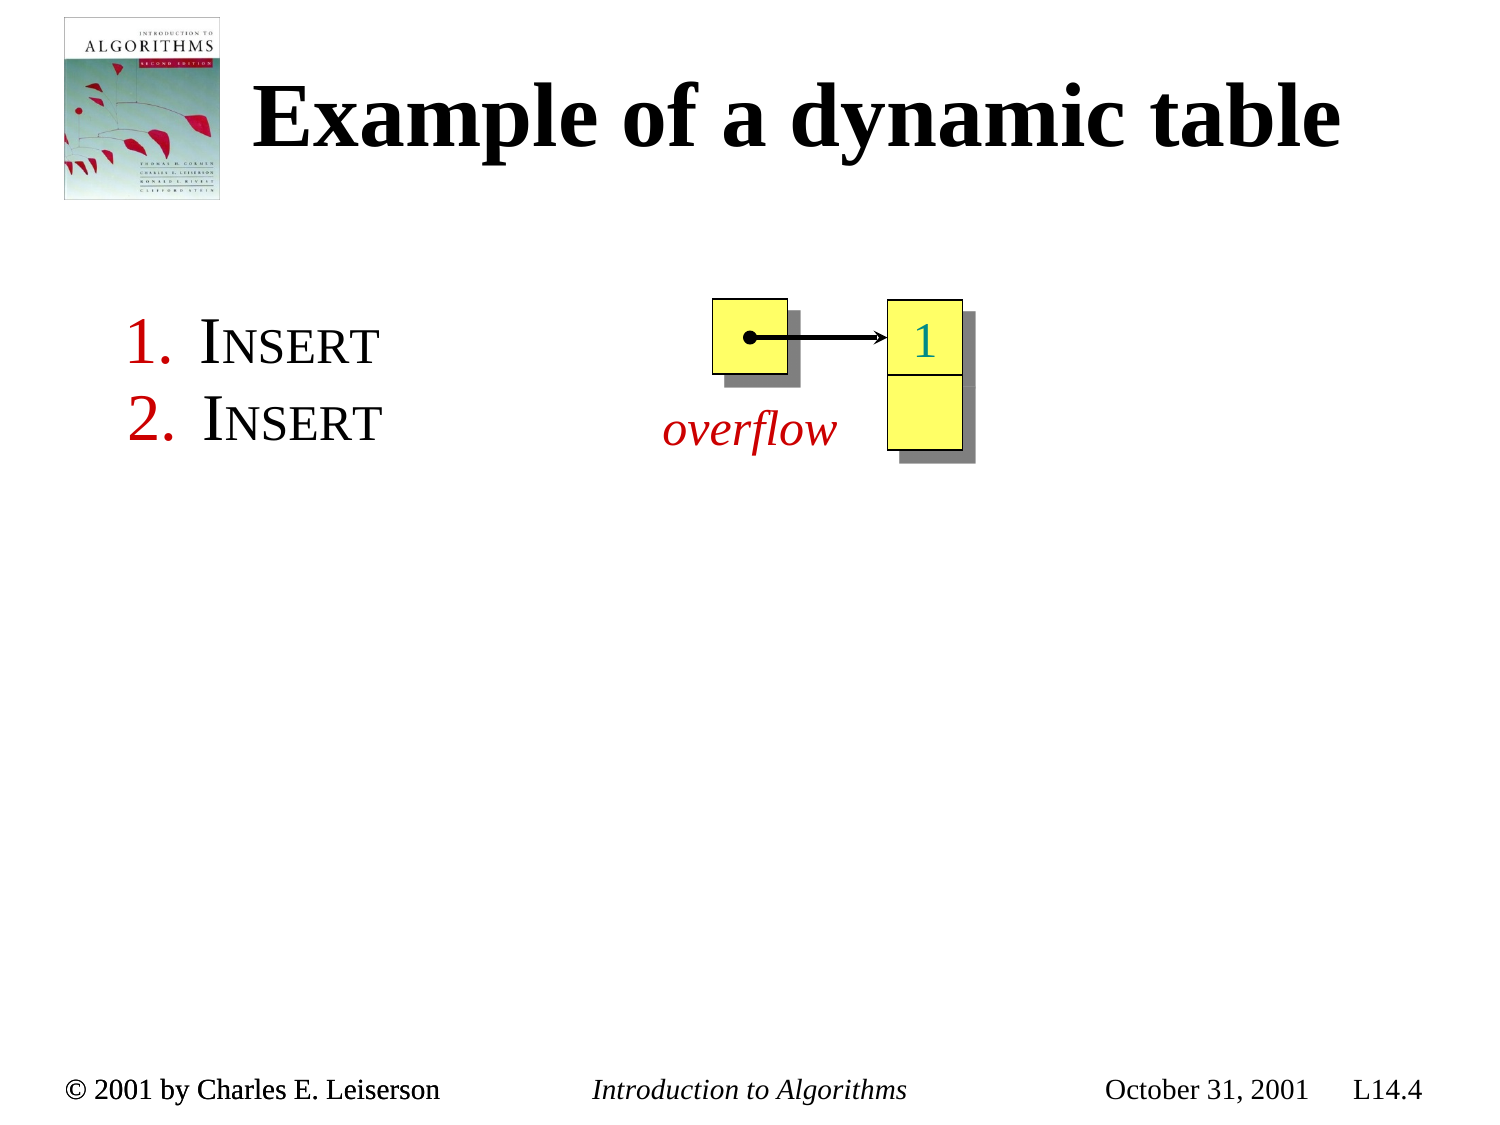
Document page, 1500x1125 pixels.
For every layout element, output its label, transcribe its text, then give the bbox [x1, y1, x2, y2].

text_box overflow [647, 387, 853, 464]
title Example of a dynamic table [237, 24, 1475, 213]
text_box [712, 298, 788, 374]
picture [64, 17, 220, 200]
text_box INSERT [109, 289, 395, 385]
text_box [887, 375, 963, 451]
text_box Introduction to Algorithms [577, 1062, 923, 1113]
text_box 1 [887, 299, 963, 375]
text_box INSERT [112, 366, 398, 462]
text_box October 31, 2001 L14.<number> [982, 1062, 1438, 1113]
